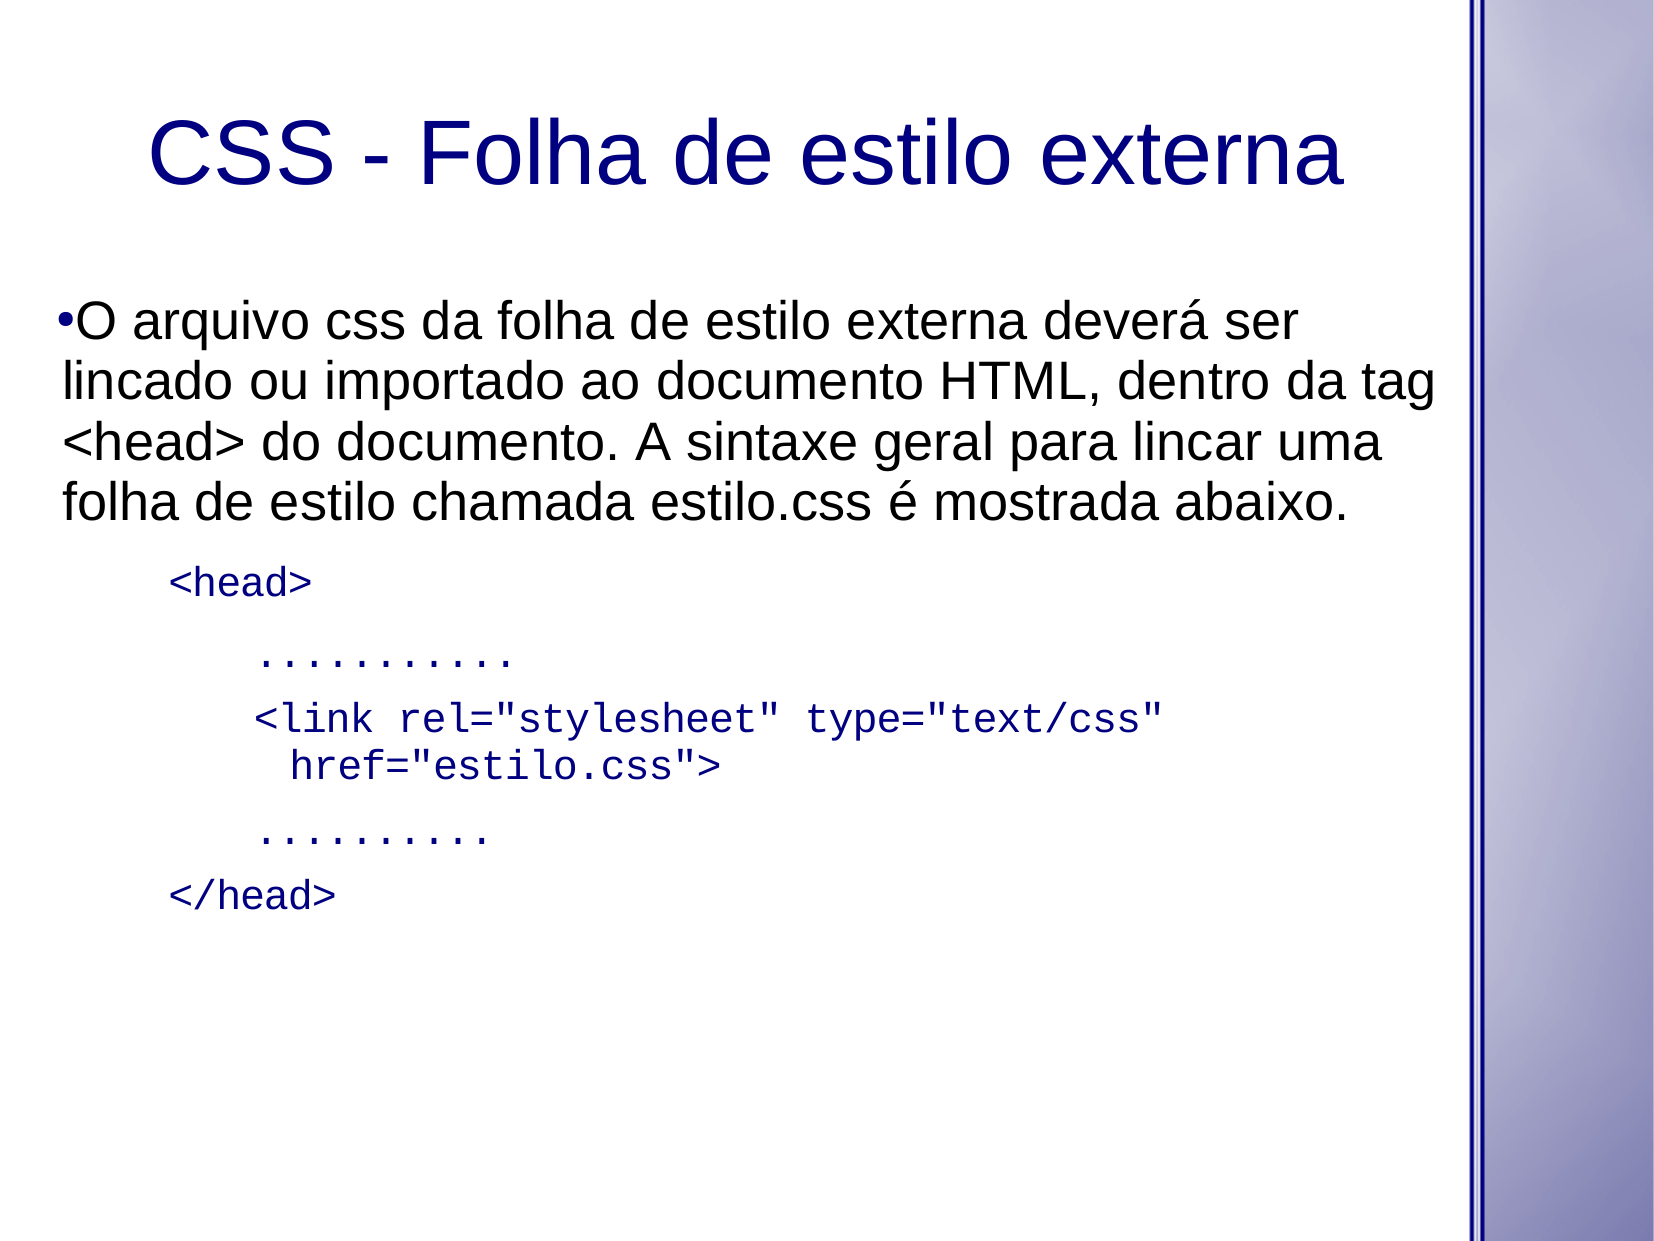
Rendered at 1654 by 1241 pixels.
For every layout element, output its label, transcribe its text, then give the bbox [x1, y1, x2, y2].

picture [0, 0, 1654, 1241]
title CSS - Folha de estilo externa [47, 49, 1447, 257]
list O arquivo css da folha de estilo externa deverá ser lincado ou importado ao documento HTML, dentro da tag <head> do documento. A sintaxe geral para lincar uma folha de estilo chamada estilo.css é mostrada abaixo. <head> ........... <link rel="stylesheet" type="text/css" href="estilo.css"> .......... </head> [47, 290, 1447, 1109]
